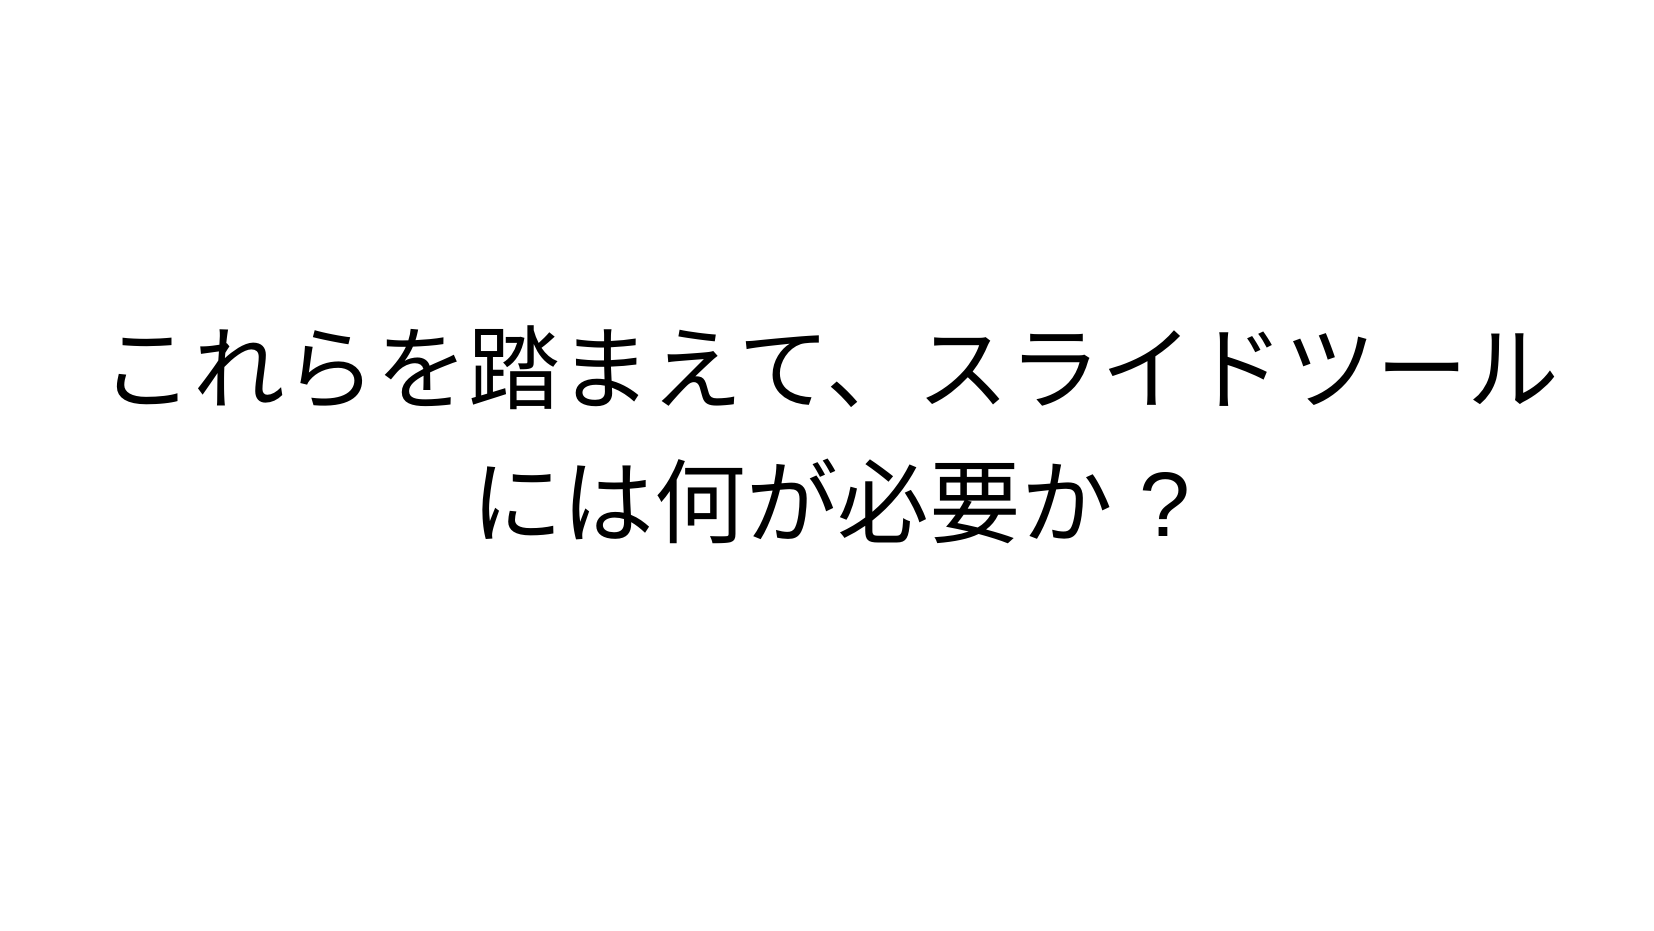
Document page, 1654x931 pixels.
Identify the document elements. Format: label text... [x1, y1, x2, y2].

title これらを踏まえて、スライドツールには何が必要か? [86, 296, 1576, 563]
